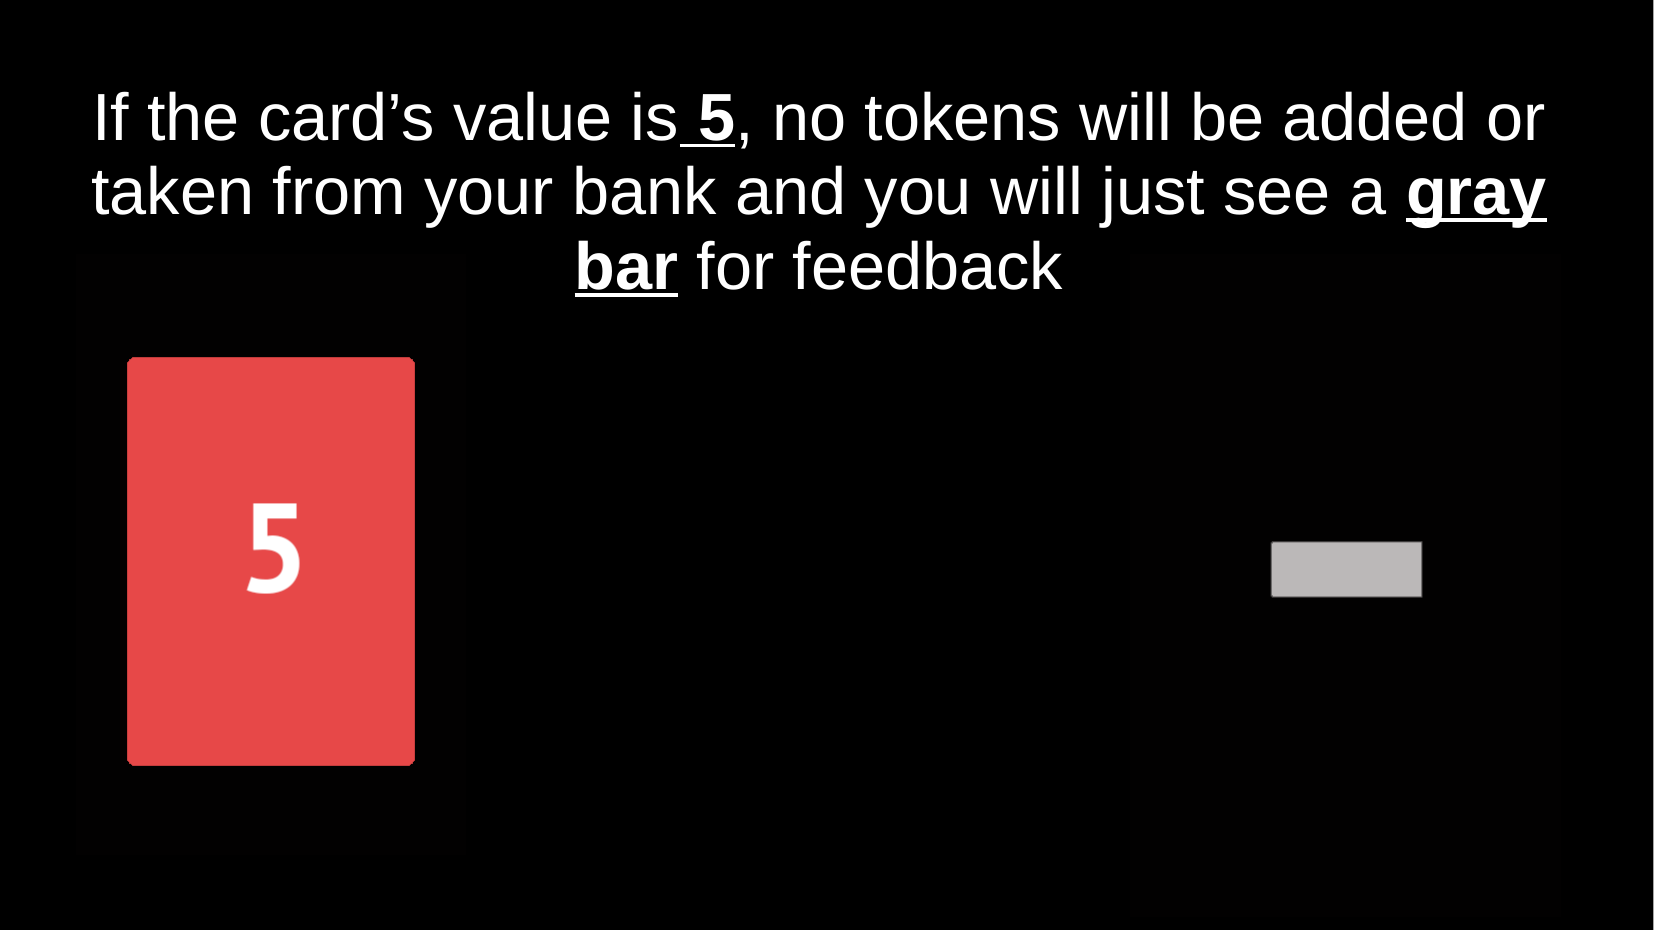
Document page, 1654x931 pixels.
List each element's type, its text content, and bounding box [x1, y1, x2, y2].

subtitle If the card’s value is 5, no tokens will be added or taken from your bank and you will just see a gray bar for feedback [75, 0, 1564, 391]
picture [76, 254, 466, 855]
picture [1130, 254, 1561, 917]
